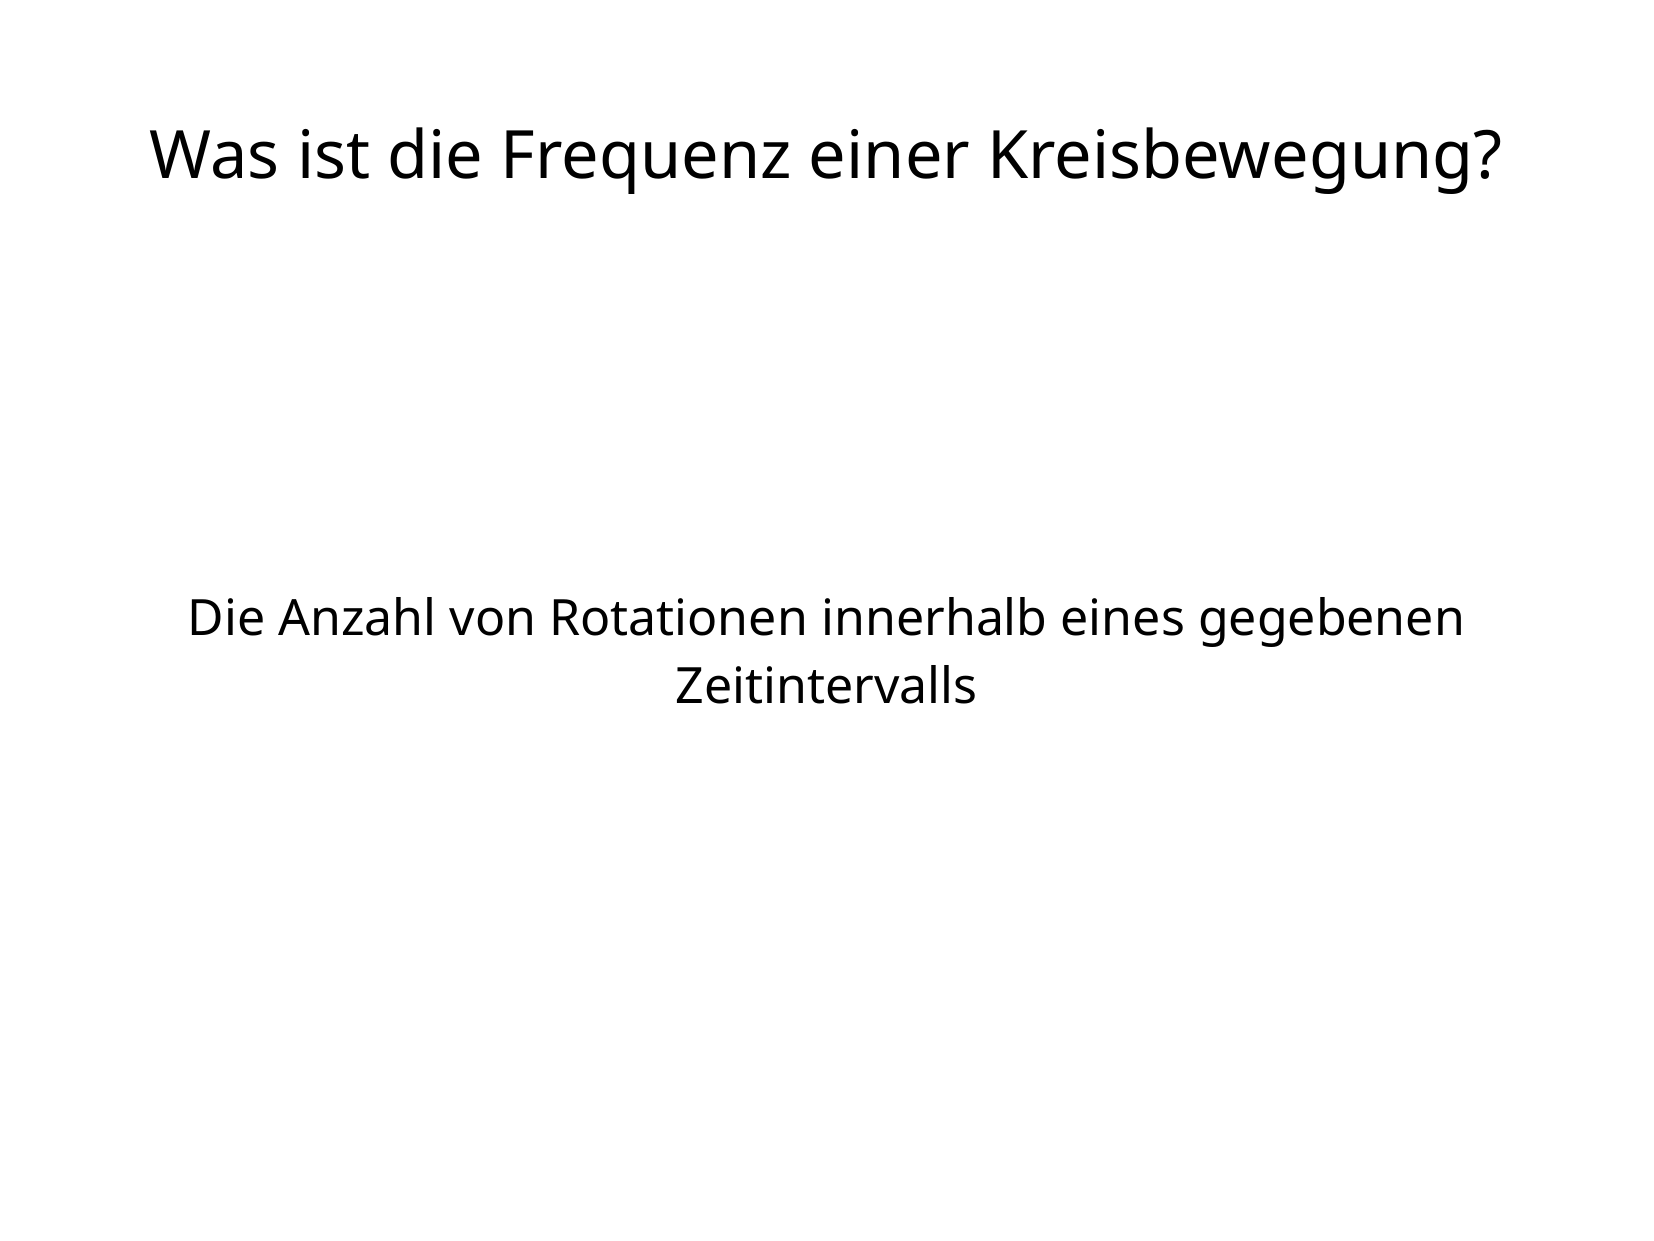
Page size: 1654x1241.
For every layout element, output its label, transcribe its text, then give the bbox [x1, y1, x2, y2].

subtitle Die Anzahl von Rotationen innerhalb eines gegebenen Zeitintervalls [82, 290, 1571, 1010]
title Was ist die Frequenz einer Kreisbewegung? [82, 49, 1571, 257]
